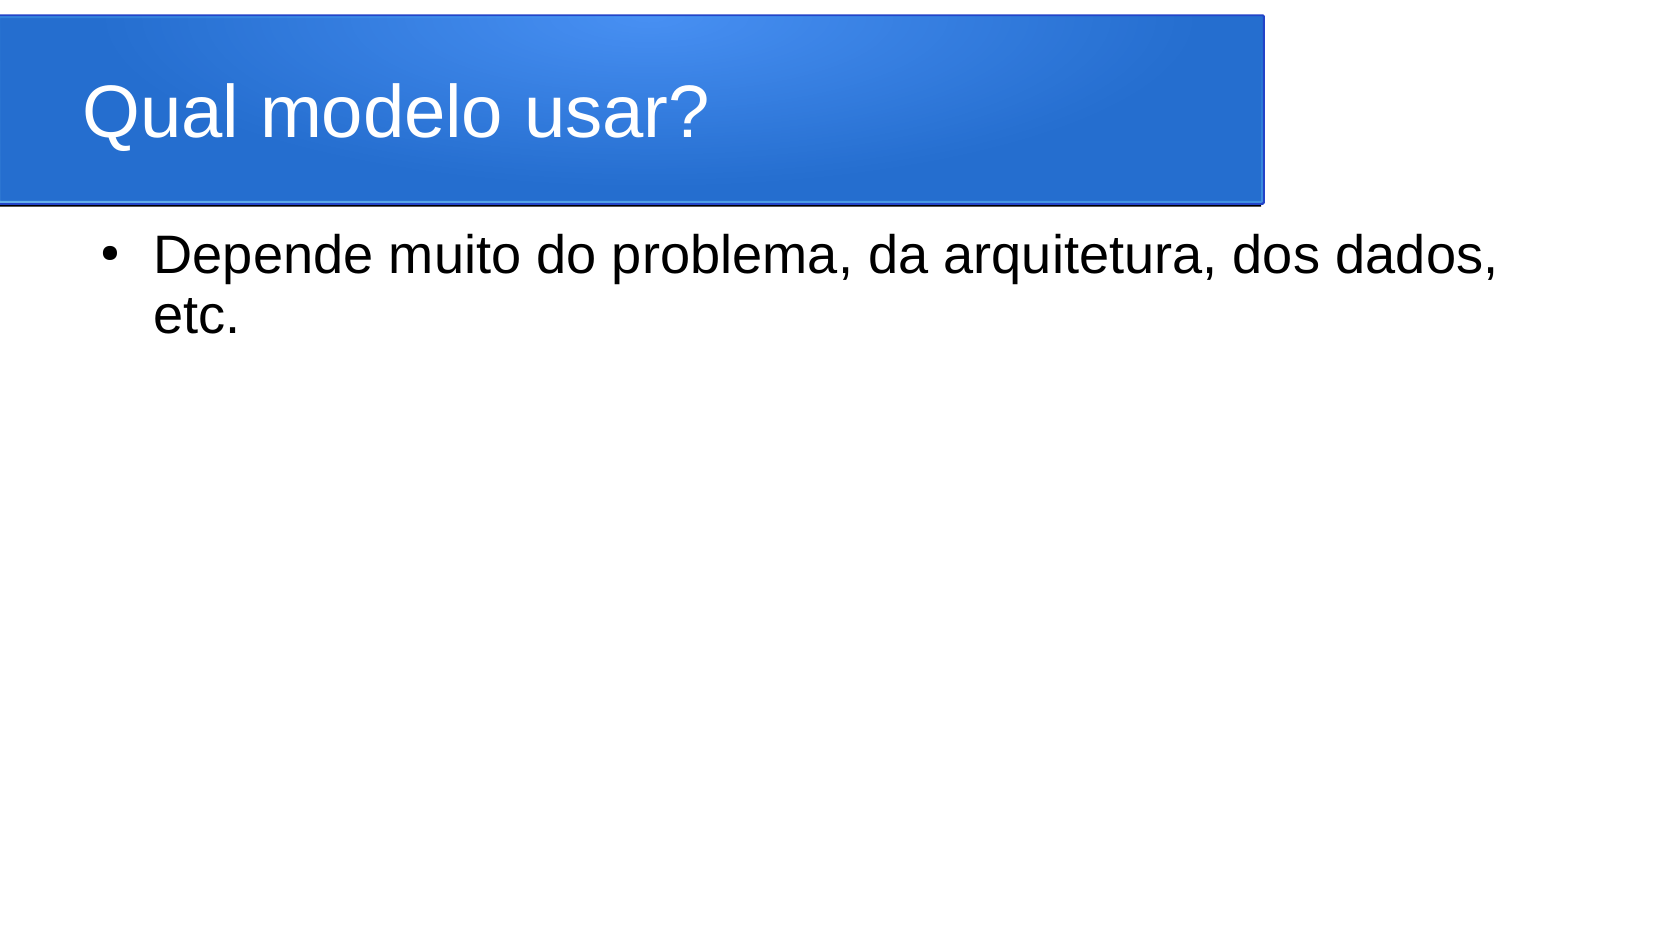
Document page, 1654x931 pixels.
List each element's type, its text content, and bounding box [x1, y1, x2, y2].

list Depende muito do problema, da arquitetura, dos dados, etc. [82, 224, 1571, 764]
title Qual modelo usar? [82, 35, 1235, 189]
